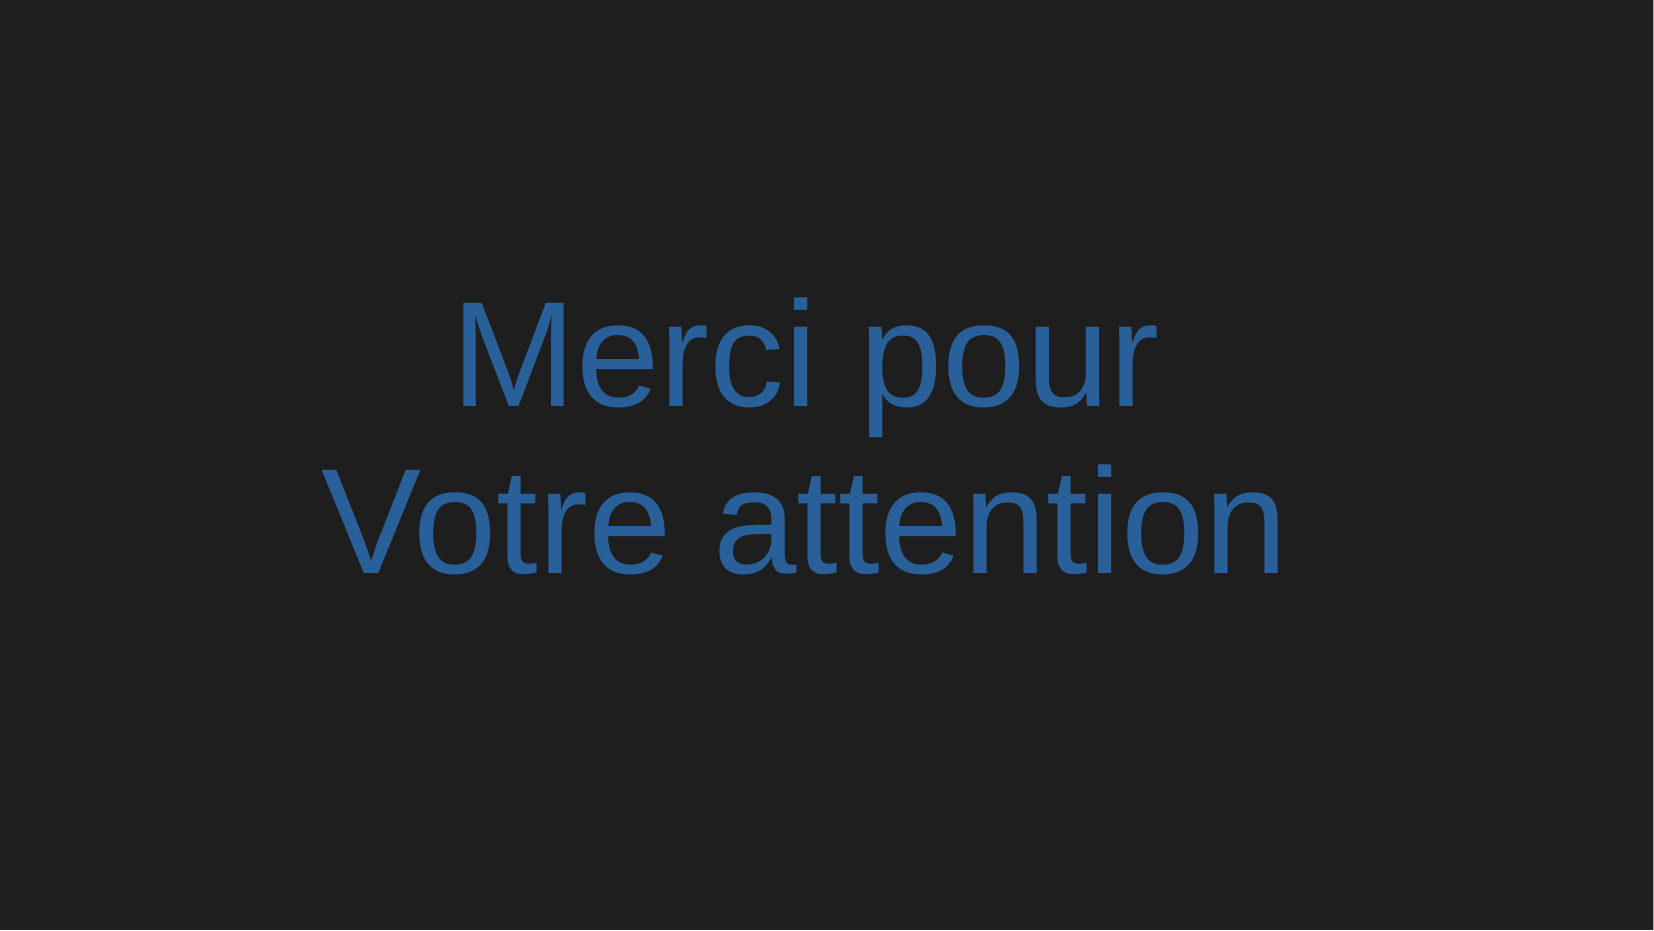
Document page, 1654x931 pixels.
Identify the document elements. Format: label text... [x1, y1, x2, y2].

title Merci pour Votre attention [82, 37, 1571, 839]
